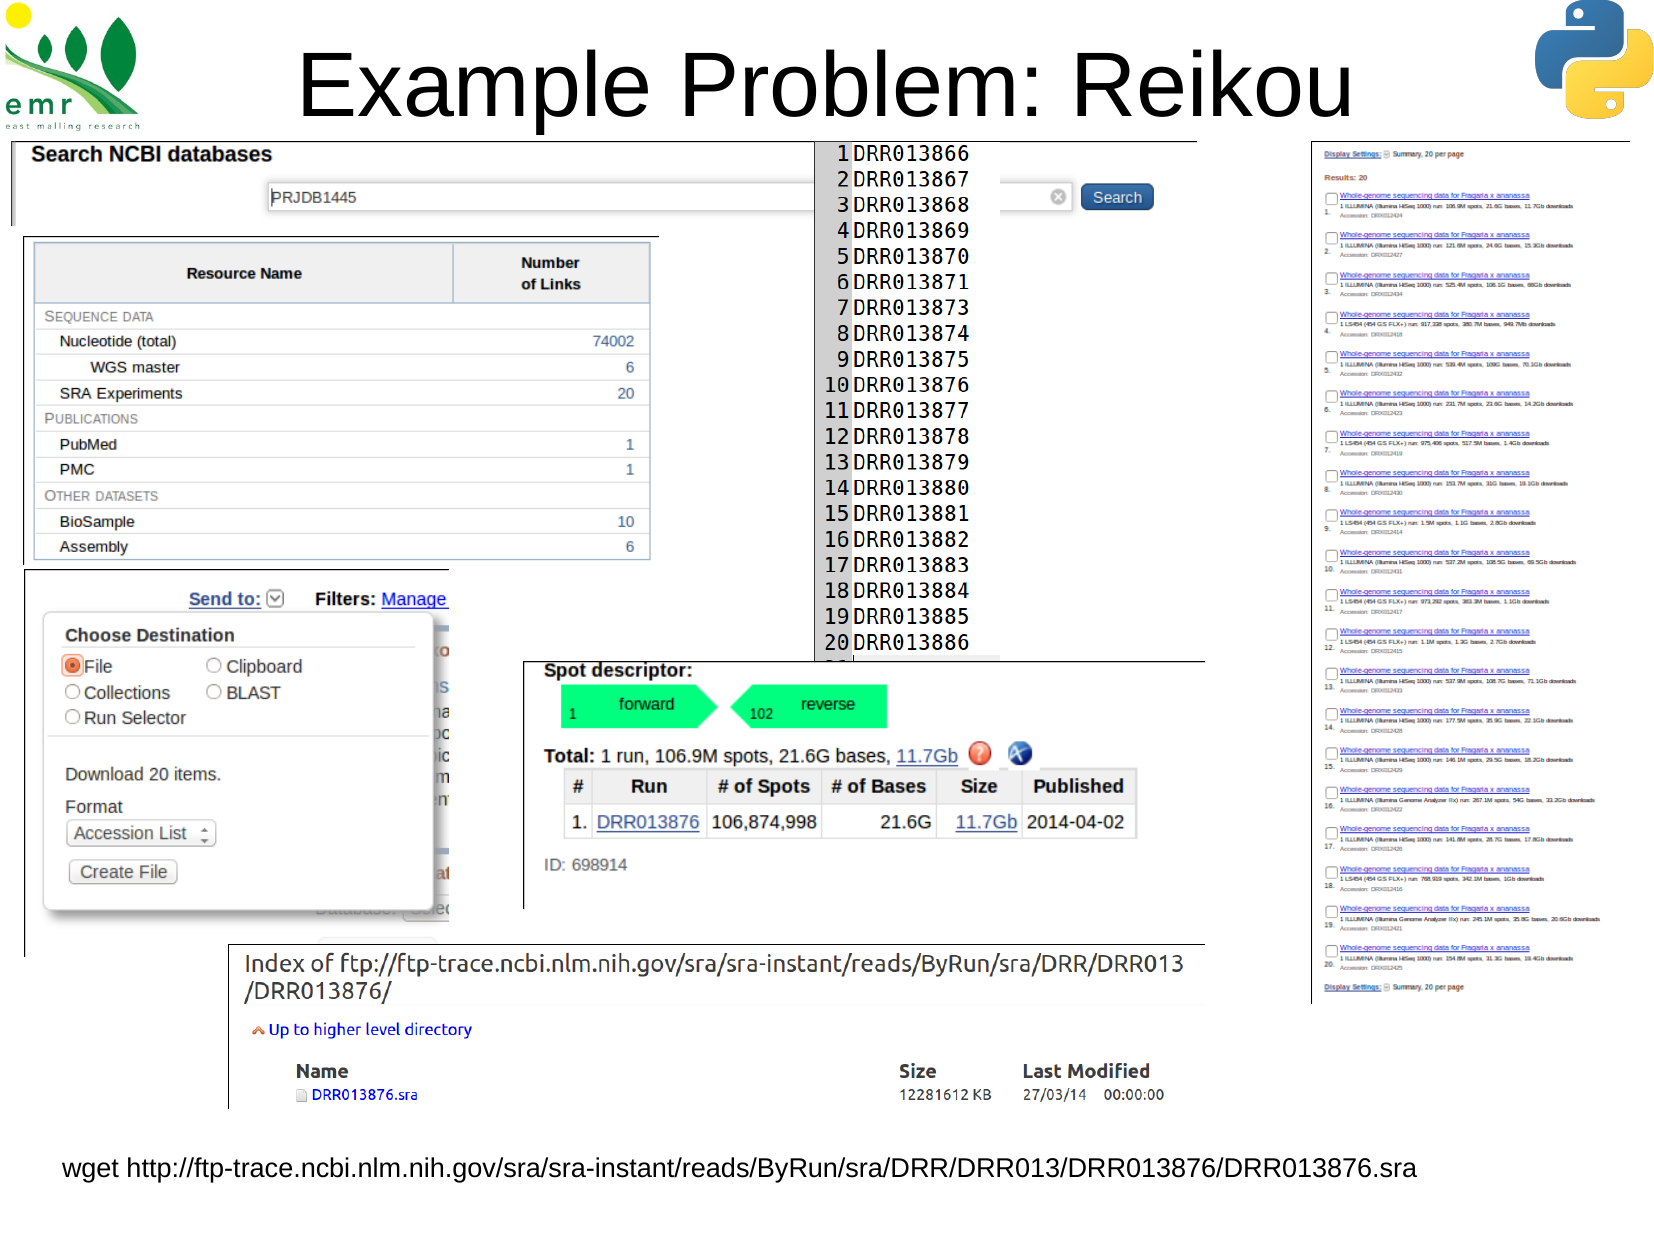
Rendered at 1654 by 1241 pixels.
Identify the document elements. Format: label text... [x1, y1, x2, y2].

text_box wget http://ftp-trace.ncbi.nlm.nih.gov/sra/sra-instant/reads/ByRun/sra/DRR/DRR013/DRR013876/DRR013876.sra [47, 1145, 1595, 1191]
picture [24, 569, 1205, 1109]
picture [1535, 0, 1654, 119]
picture [23, 236, 659, 565]
picture [1311, 141, 1630, 1004]
picture [0, 0, 142, 133]
title Example Problem: Reikou [82, 15, 1571, 154]
picture [11, 141, 1205, 910]
